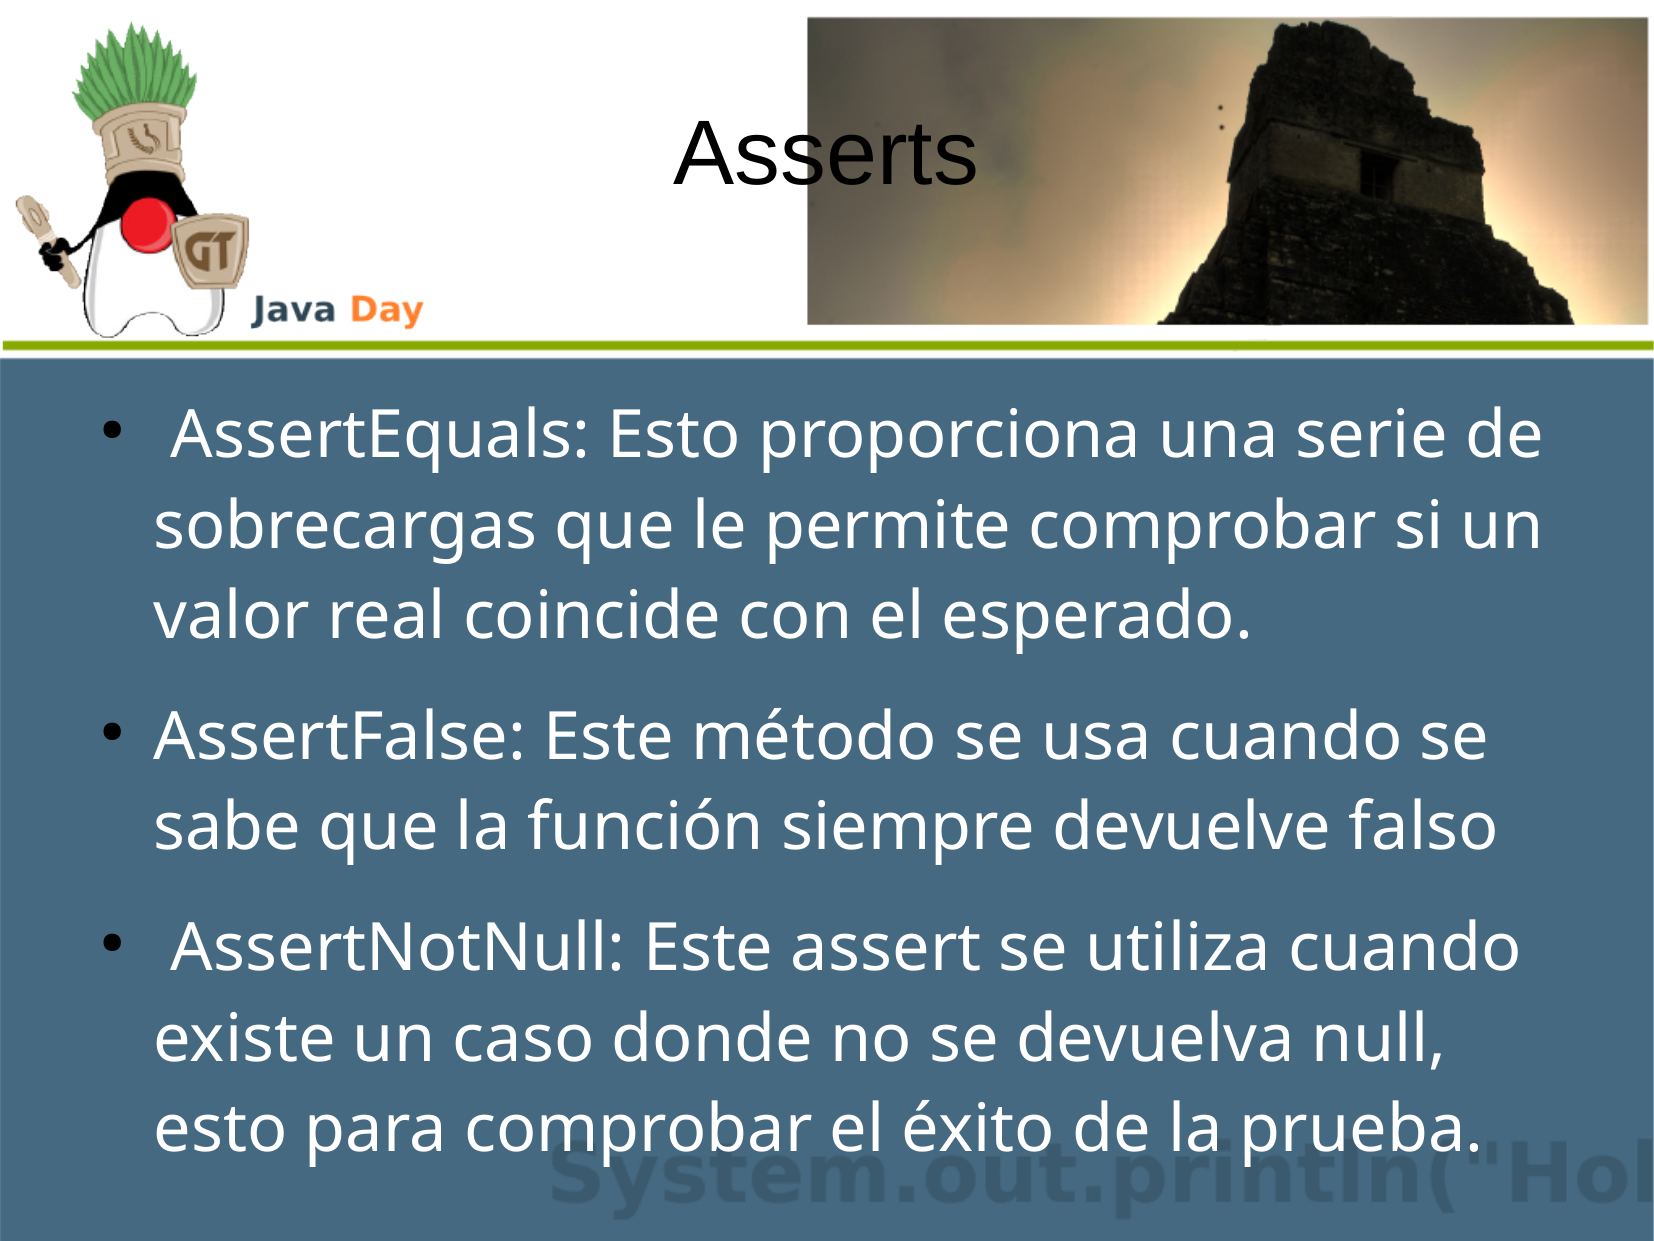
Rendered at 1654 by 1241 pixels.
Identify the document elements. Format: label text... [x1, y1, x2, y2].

picture [0, 0, 1654, 1241]
title Asserts [82, 49, 1571, 257]
list AssertEquals: Esto proporciona una serie de sobrecargas que le permite comprobar si un valor real coincide con el esperado. AssertFalse: Este método se usa cuando se sabe que la función siempre devuelve falso AssertNotNull: Este assert se utiliza cuando existe un caso donde no se devuelva null, esto para comprobar el éxito de la prueba. [82, 386, 1571, 1205]
